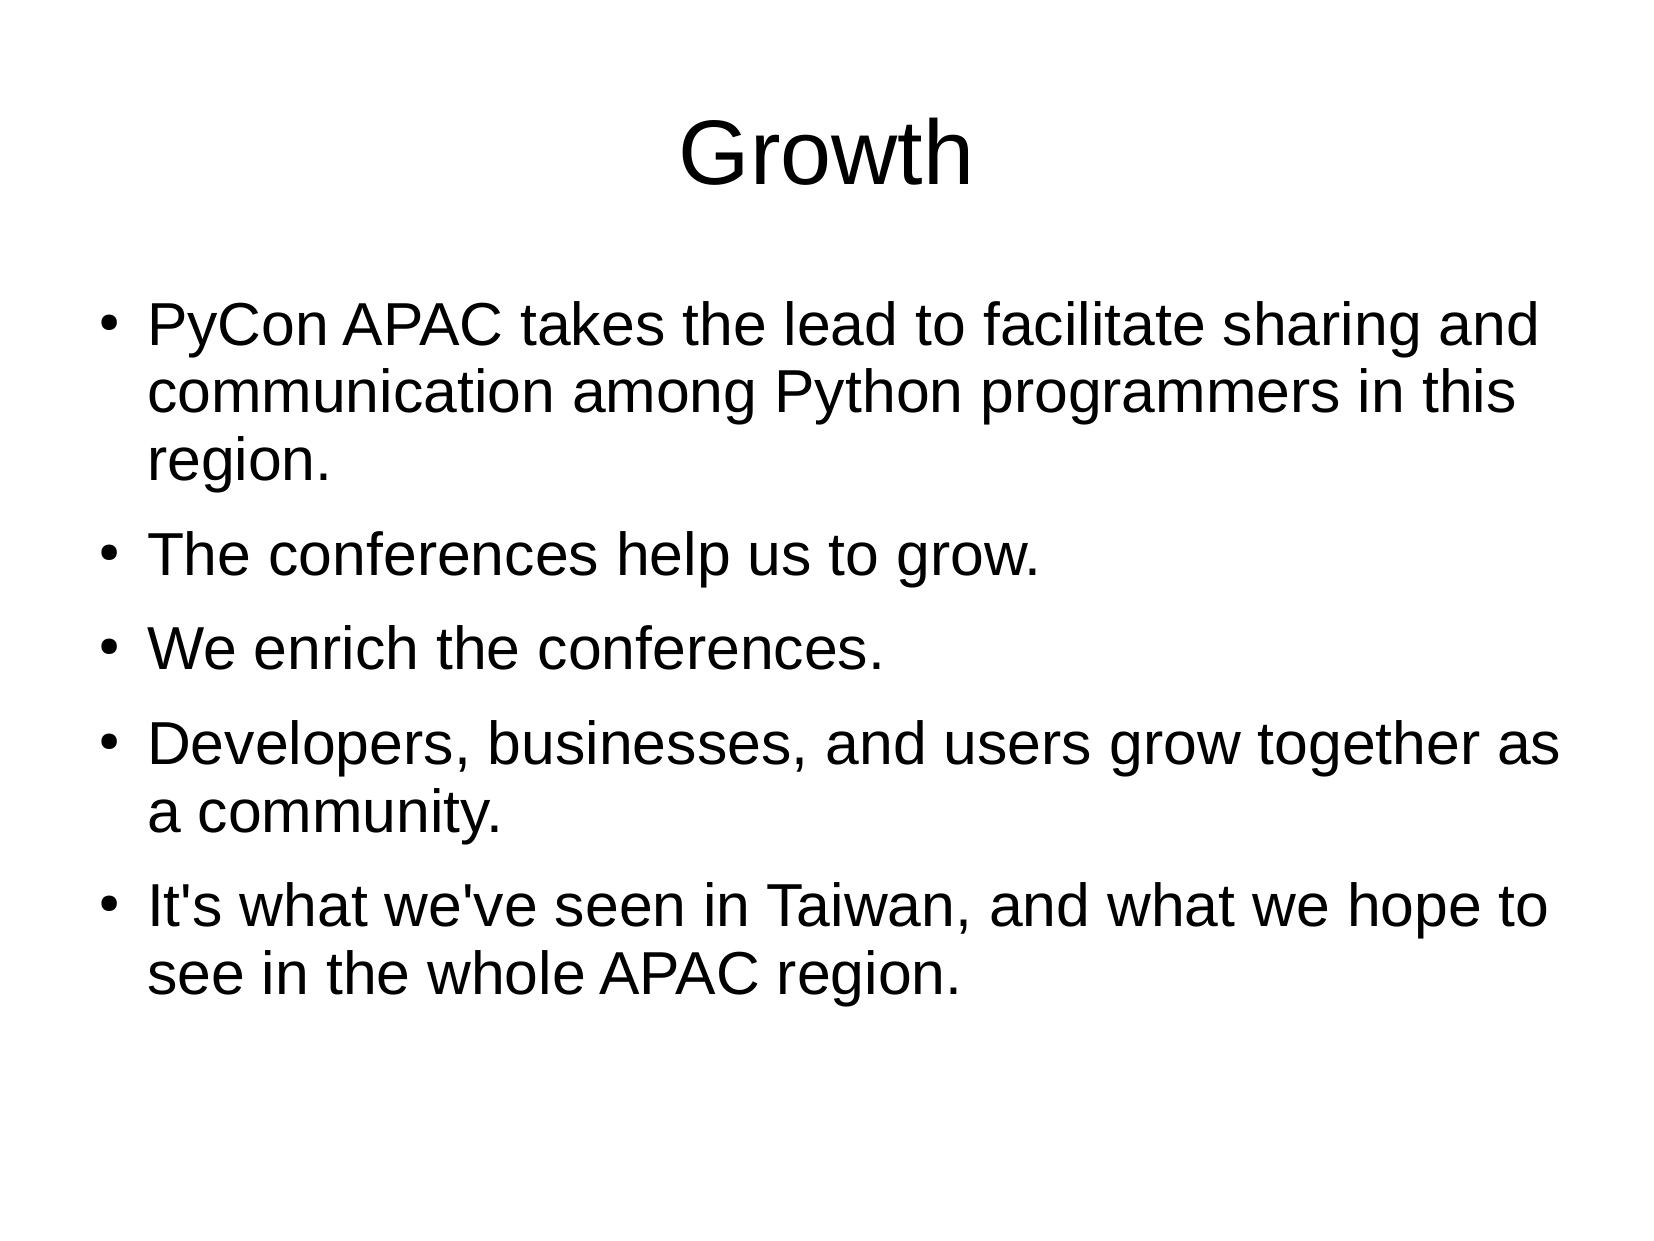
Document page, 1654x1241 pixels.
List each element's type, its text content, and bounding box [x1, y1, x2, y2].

list PyCon APAC takes the lead to facilitate sharing and communication among Python programmers in this region. The conferences help us to grow. We enrich the conferences. Developers, businesses, and users grow together as a community. It's what we've seen in Taiwan, and what we hope to see in the whole APAC region. [82, 290, 1571, 1010]
title Growth [82, 49, 1571, 257]
